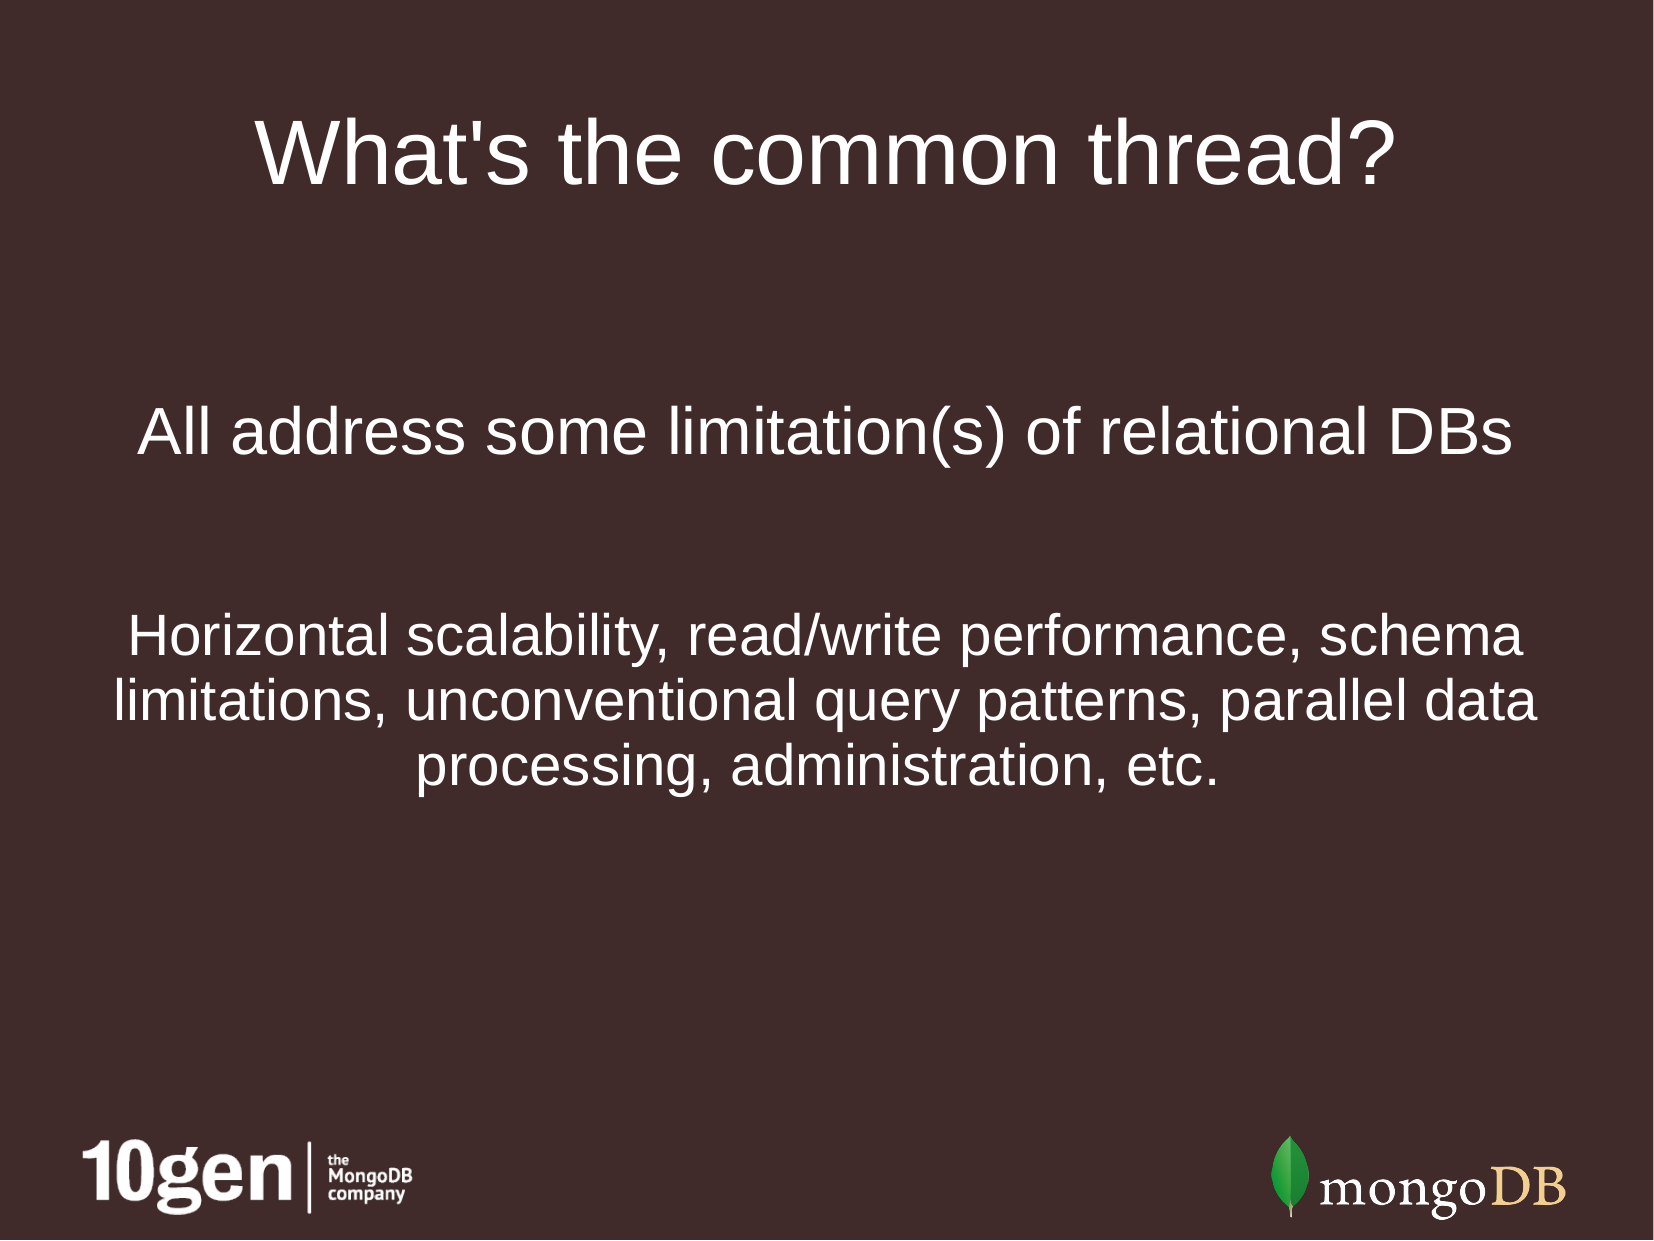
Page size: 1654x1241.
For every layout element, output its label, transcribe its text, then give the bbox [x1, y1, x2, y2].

picture [82, 1139, 413, 1215]
picture [1260, 1124, 1576, 1230]
title What's the common thread? [82, 49, 1571, 257]
list All address some limitation(s) of relational DBs Horizontal scalability, read/write performance, schema limitations, unconventional query patterns, parallel data processing, administration, etc. [82, 290, 1571, 1010]
